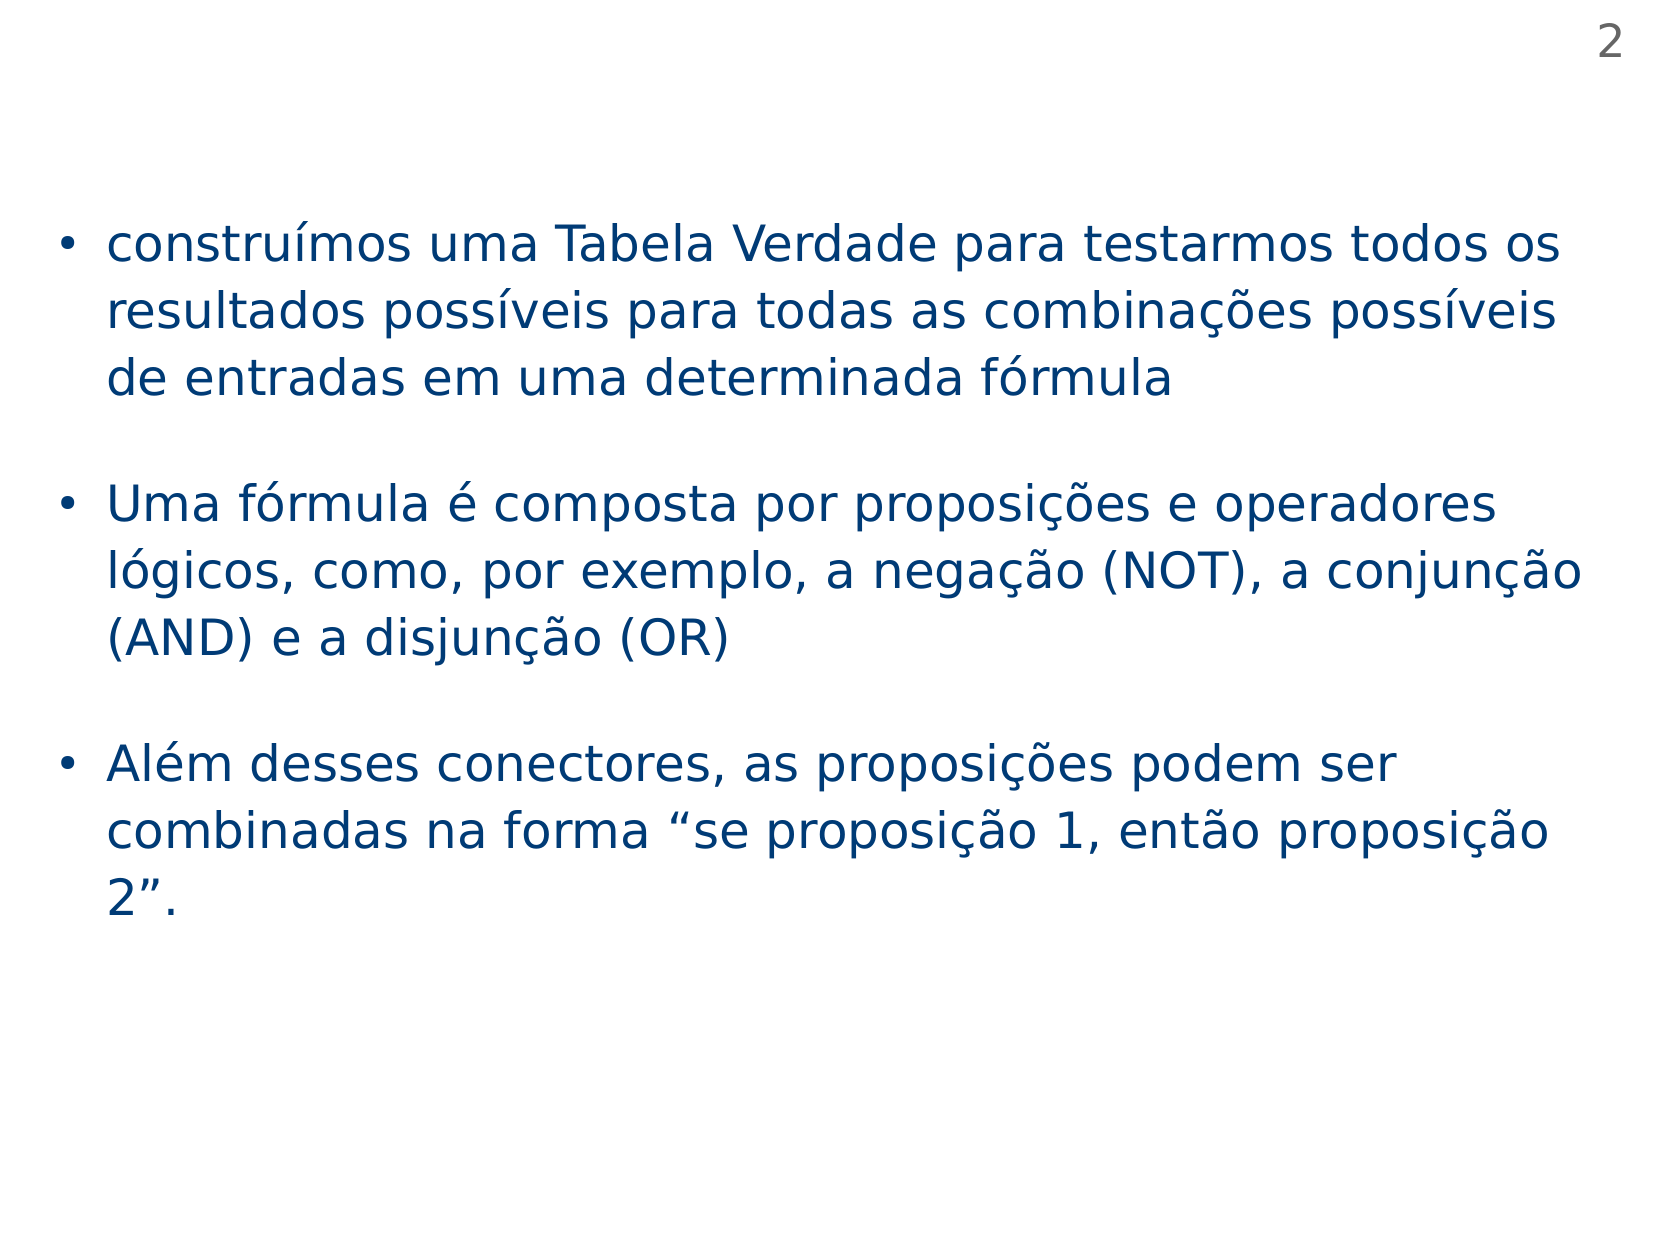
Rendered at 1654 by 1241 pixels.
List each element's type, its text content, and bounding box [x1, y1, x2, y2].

list construímos uma Tabela Verdade para testarmos todos os resultados possíveis para todas as combinações possíveis de entradas em uma determinada fórmula Uma fórmula é composta por proposições e operadores lógicos, como, por exemplo, a negação (NOT), a conjunção (AND) e a disjunção (OR) Além desses conectores, as proposições podem ser combinadas na forma “se proposição 1, então proposição 2”. [59, 206, 1625, 1211]
